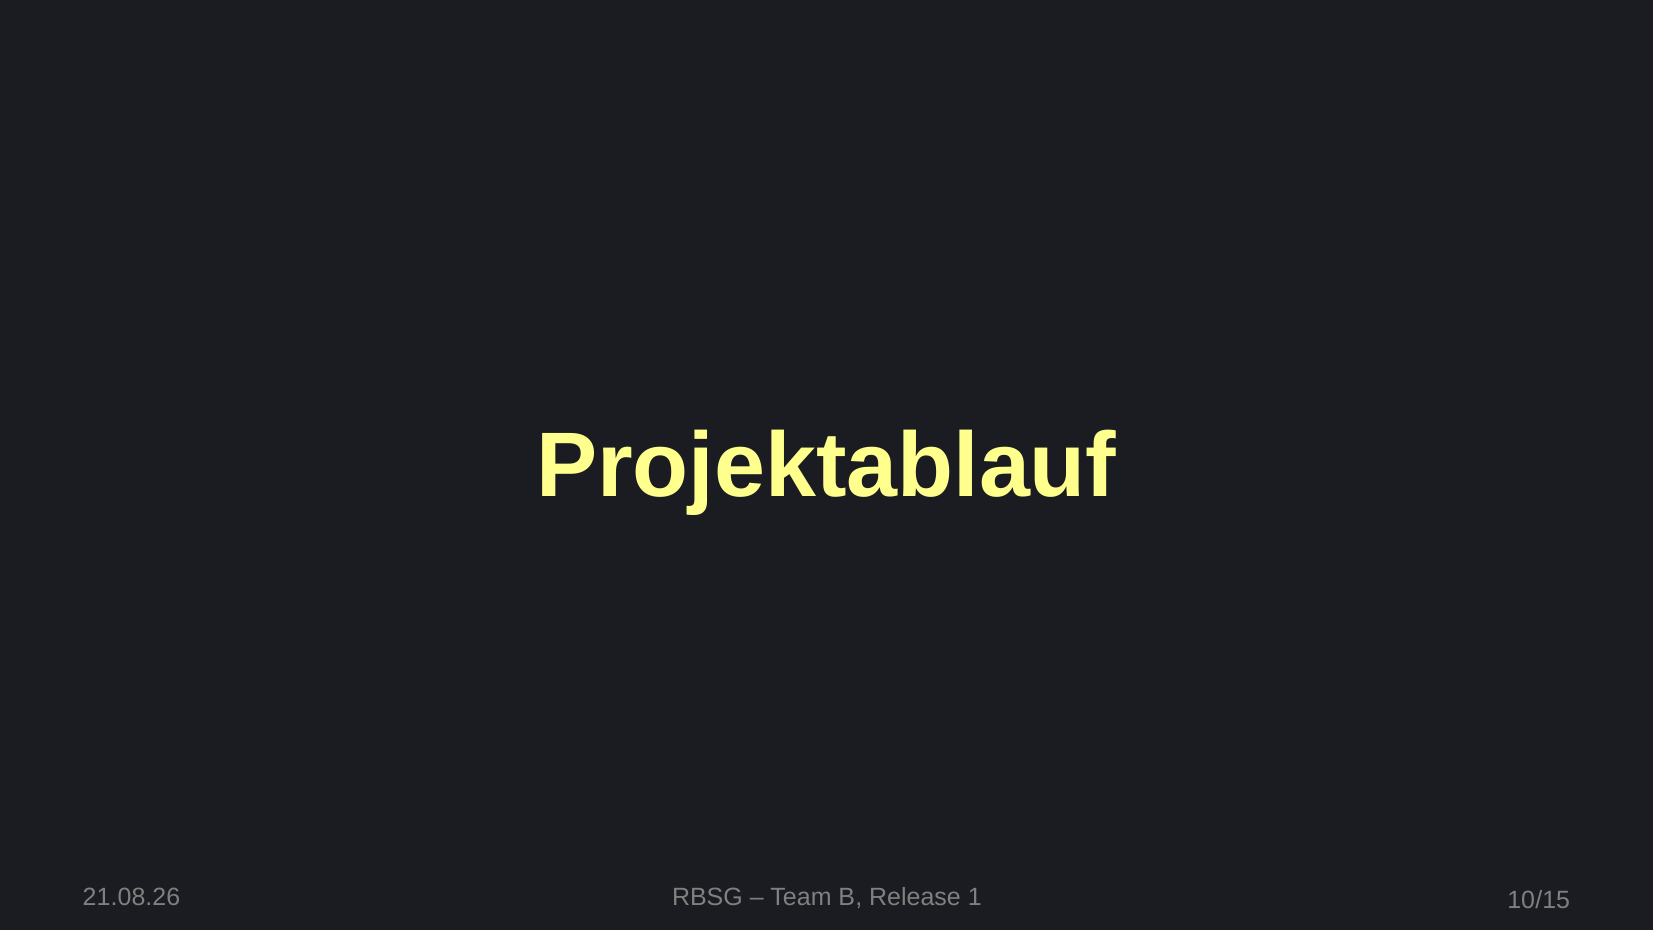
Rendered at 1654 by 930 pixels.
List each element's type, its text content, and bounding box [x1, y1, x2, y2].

title Projektablauf [82, 387, 1571, 543]
